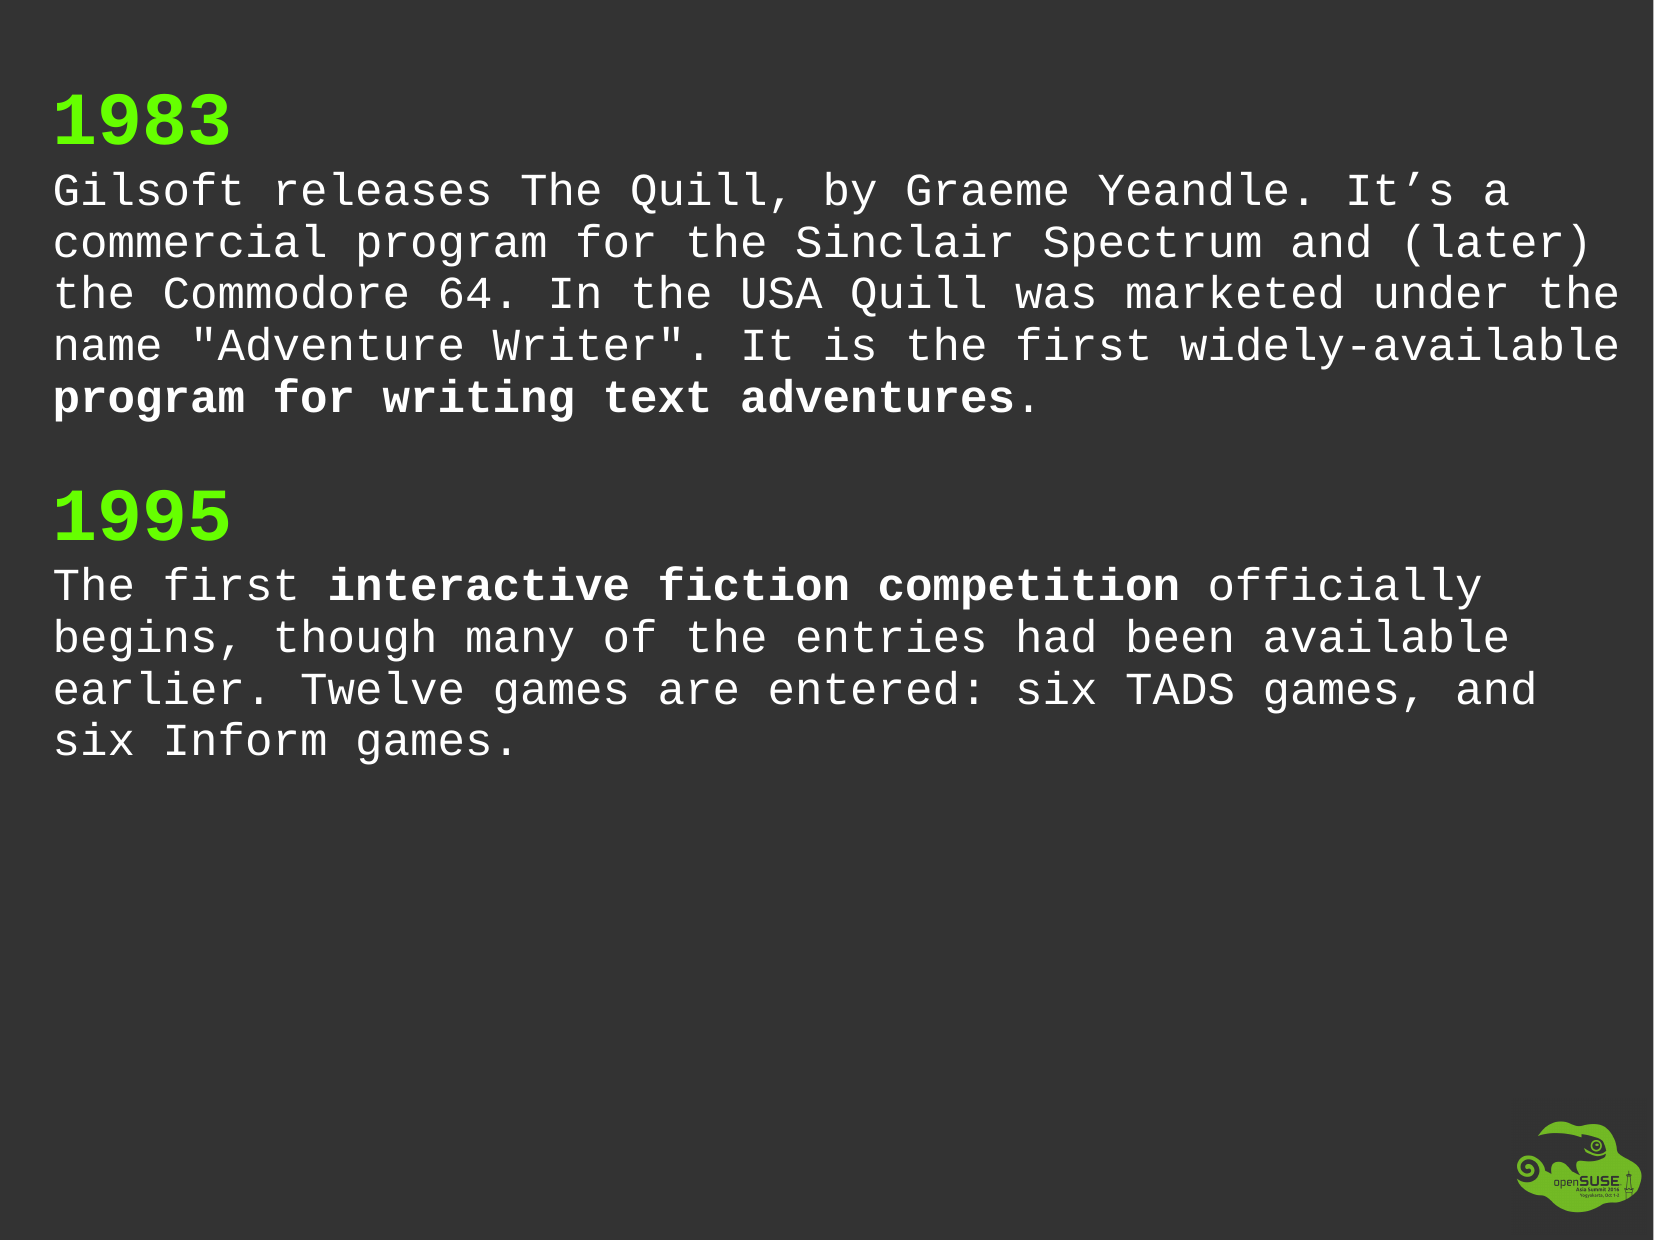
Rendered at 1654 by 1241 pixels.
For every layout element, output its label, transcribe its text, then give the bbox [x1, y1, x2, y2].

picture [1511, 1098, 1647, 1235]
text_box 1983 Gilsoft releases The Quill, by Graeme Yeandle. It’s a commercial program for the Sinclair Spectrum and (later) the Commodore 64. In the USA Quill was marketed under the name "Adventure Writer". It is the first widely-available program for writing text adventures. 1995 The first interactive fiction competition officially begins, though many of the entries had been available earlier. Twelve games are entered: six TADS games, and six Inform games. [37, 75, 1654, 933]
